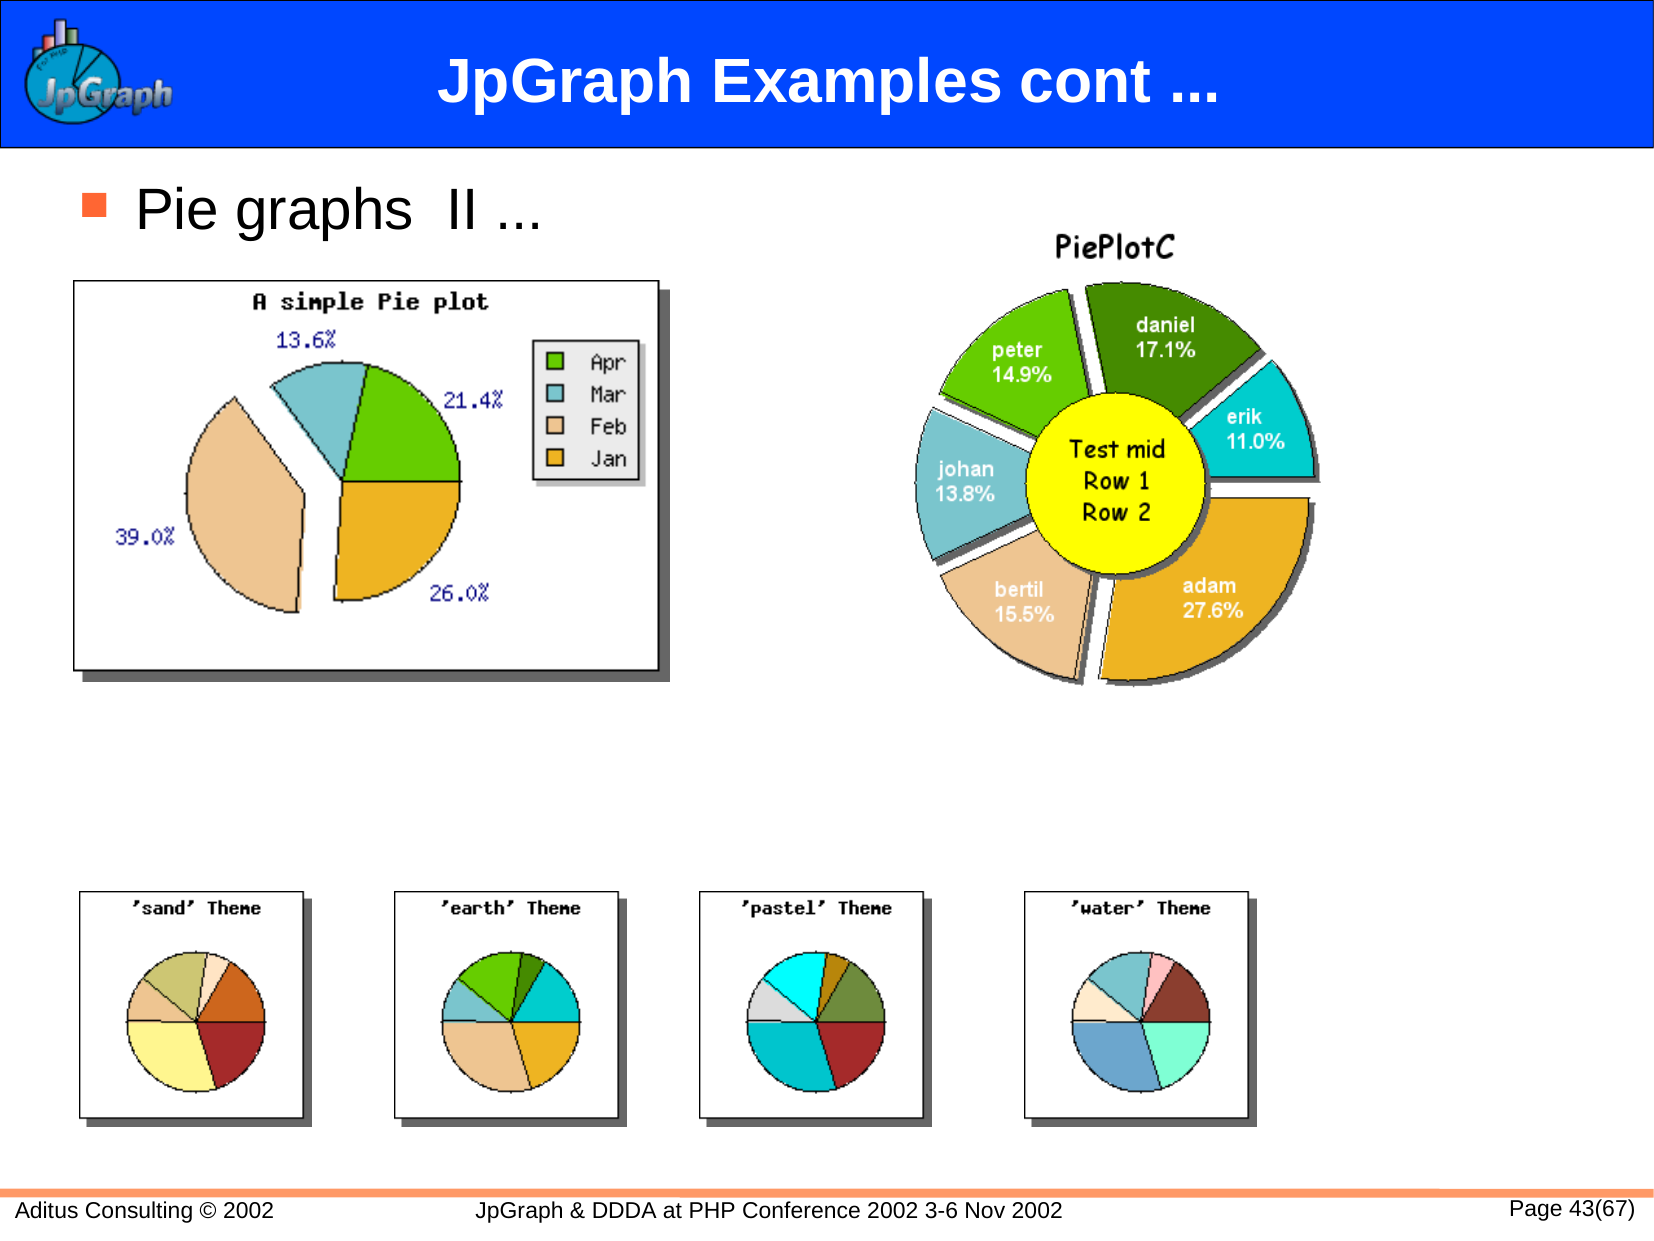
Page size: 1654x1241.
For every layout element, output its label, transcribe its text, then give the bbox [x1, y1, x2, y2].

picture [856, 221, 1374, 745]
picture [79, 891, 312, 1127]
picture [1024, 891, 1257, 1127]
title JpGraph Examples cont ... [123, 0, 1536, 163]
list Pie graphs II ... [64, 177, 1580, 296]
picture [73, 280, 670, 682]
picture [699, 891, 932, 1127]
picture [394, 891, 627, 1127]
picture [20, 17, 123, 128]
